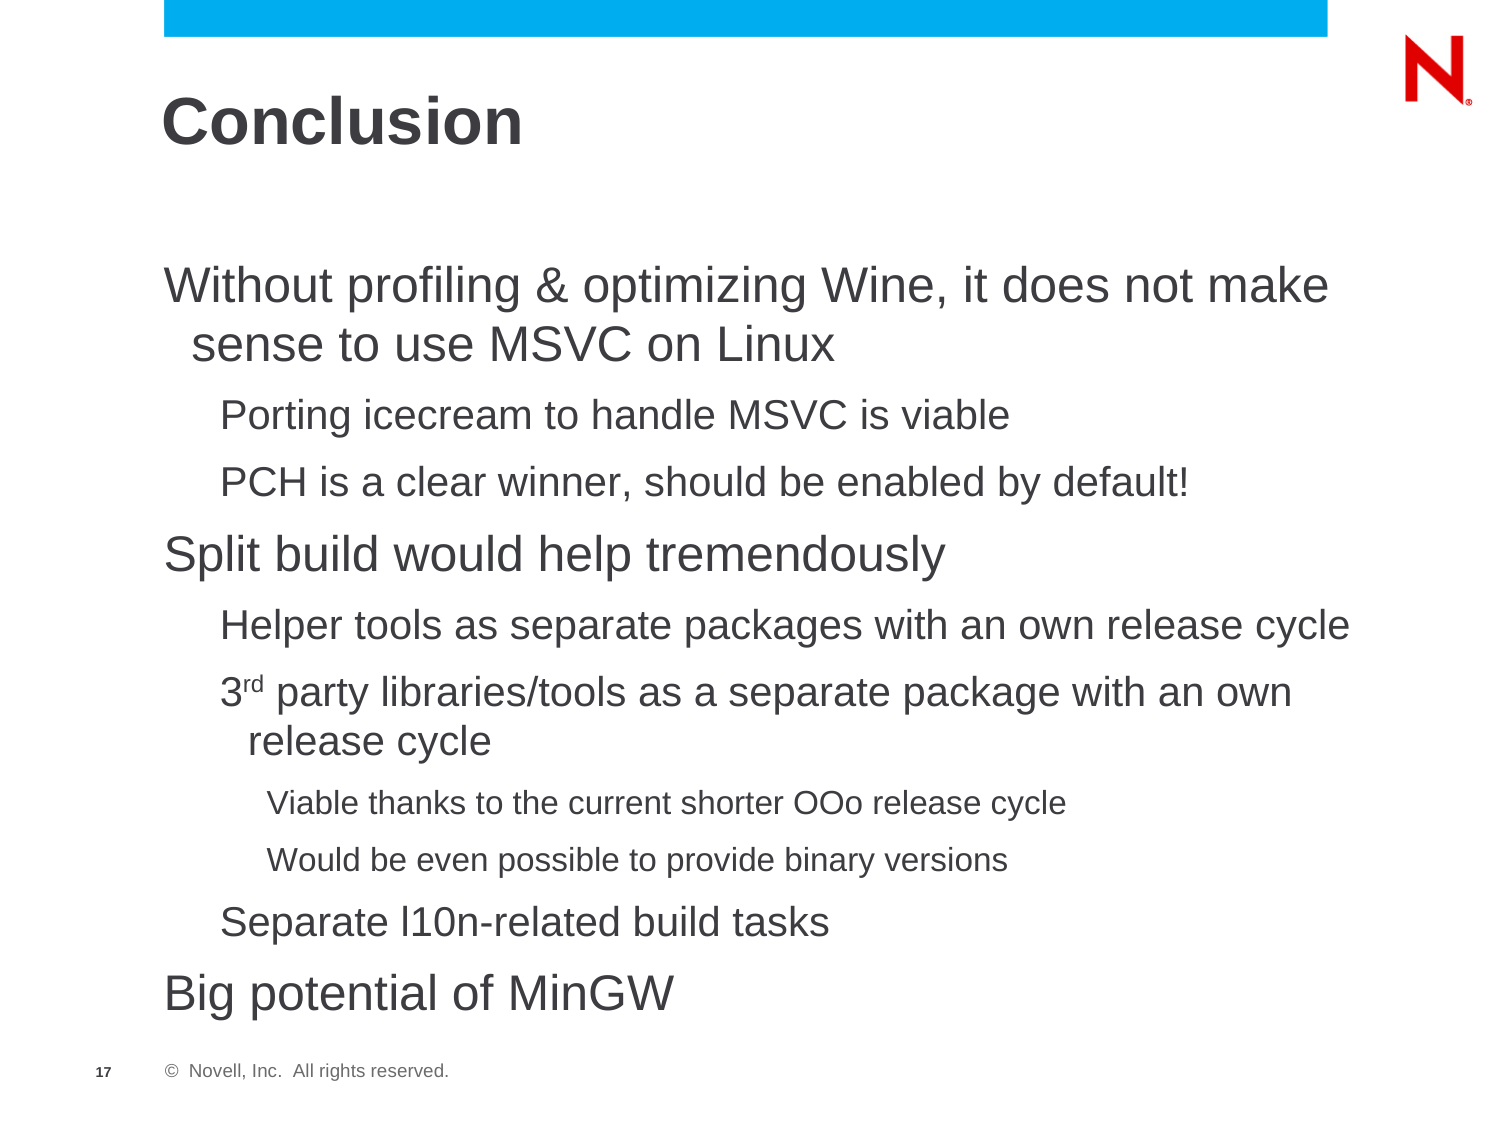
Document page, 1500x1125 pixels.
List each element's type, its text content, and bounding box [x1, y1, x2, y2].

title Conclusion [161, 41, 1383, 205]
picture [1403, 32, 1473, 107]
list Without profiling & optimizing Wine, it does not make sense to use MSVC on Linux Porting icecream to handle MSVC is viable PCH is a clear winner, should be enabled by default! Split build would help tremendously Helper tools as separate packages with an own release cycle 3rd party libraries/tools as a separate package with an own release cycle Viable thanks to the current shorter OOo release cycle Would be even possible to provide binary versions Separate l10n-related build tasks Big potential of MinGW [163, 254, 1404, 1040]
